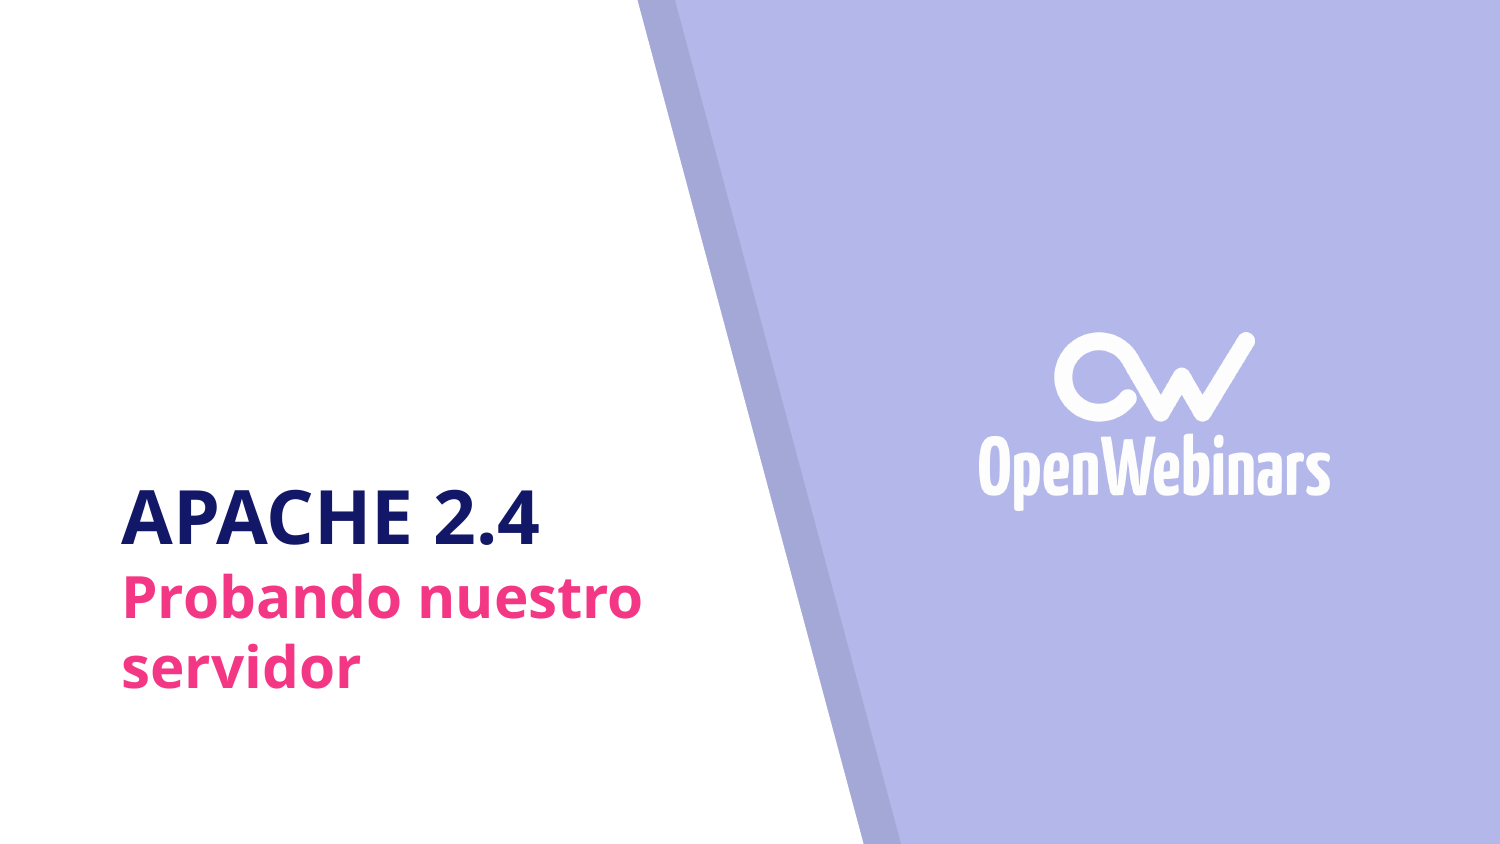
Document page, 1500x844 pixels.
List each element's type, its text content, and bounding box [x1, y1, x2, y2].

title APACHE 2.4 Probando nuestro servidor [106, 520, 801, 715]
picture [979, 332, 1330, 512]
